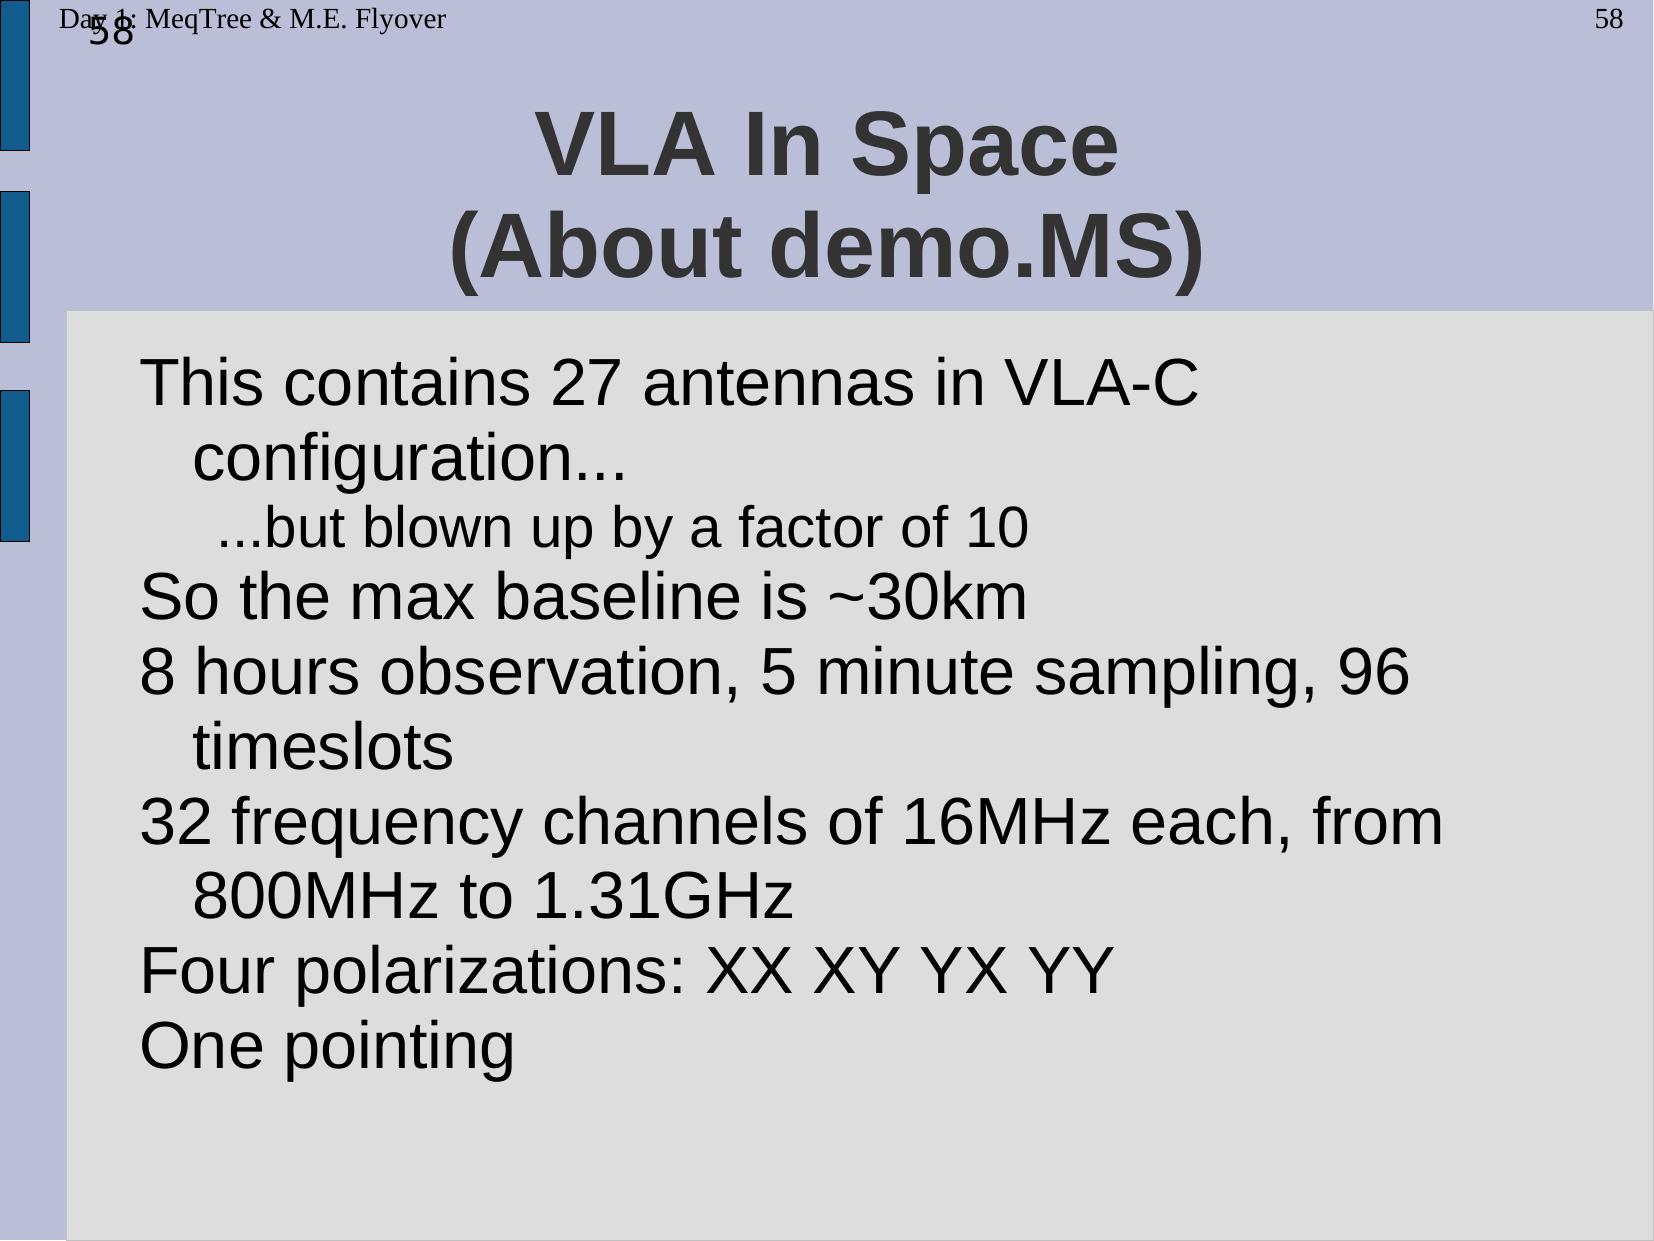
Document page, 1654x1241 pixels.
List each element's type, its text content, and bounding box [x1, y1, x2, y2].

list This contains 27 antennas in VLA-C configuration... ...but blown up by a factor of 10 So the max baseline is ~30km 8 hours observation, 5 minute sampling, 96 timeslots 32 frequency channels of 16MHz each, from 800MHz to 1.31GHz Four polarizations: XX XY YX YY One pointing [121, 344, 1534, 1176]
title VLA In Space (About demo.MS) [121, 87, 1534, 302]
text_box <number> [85, 2, 300, 76]
